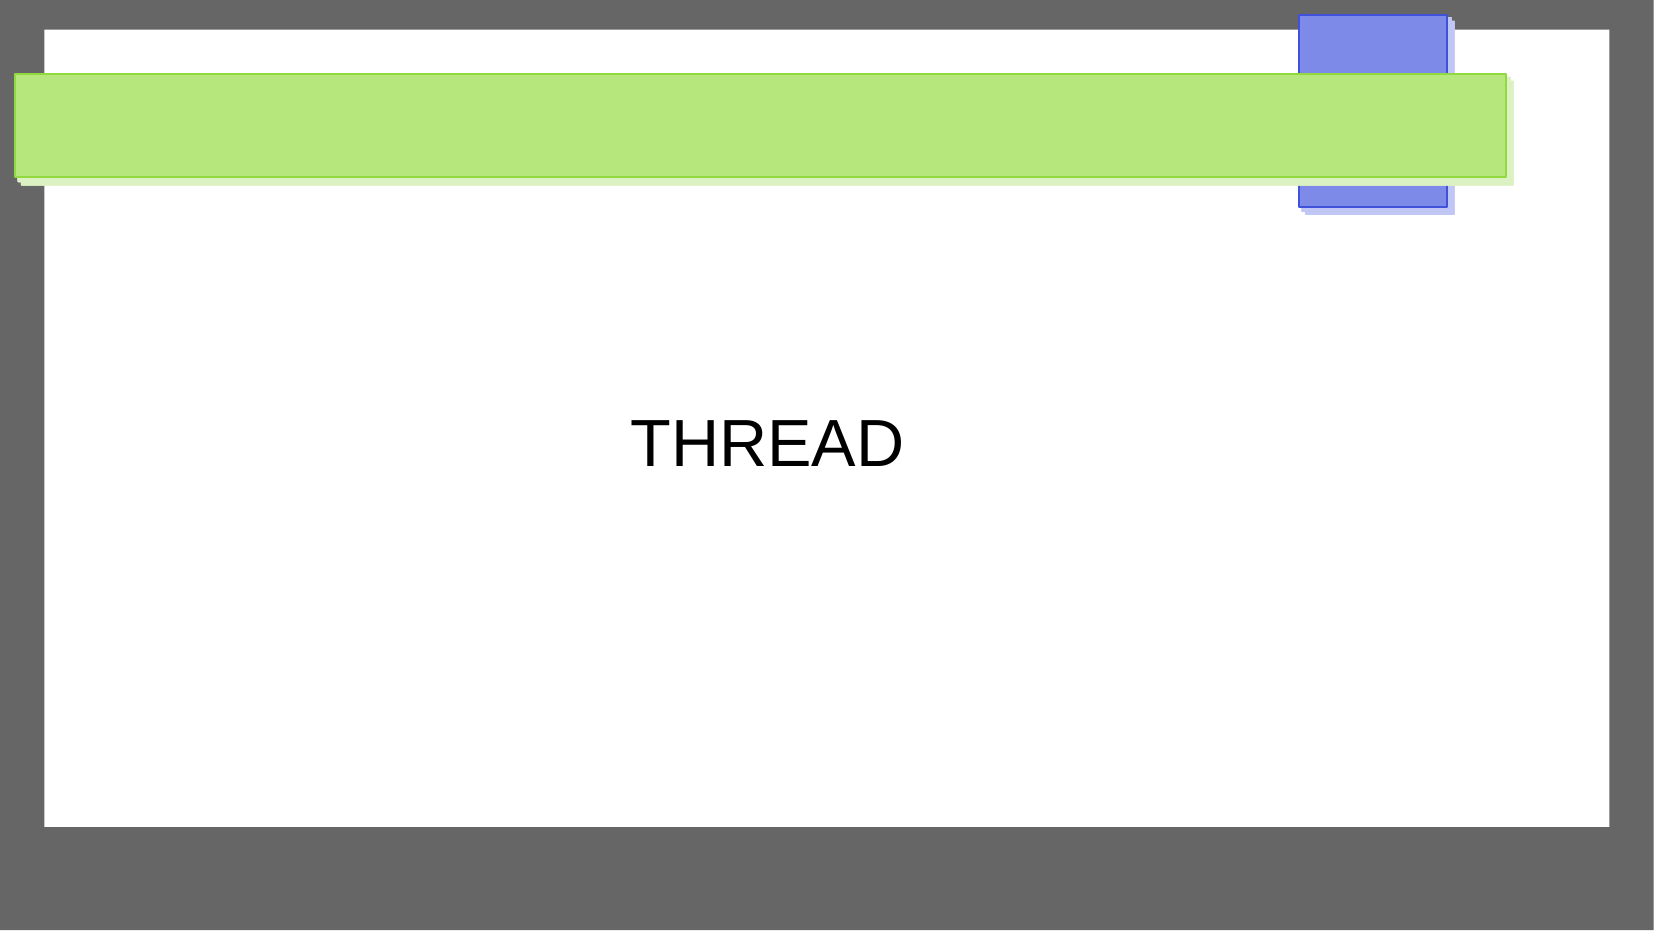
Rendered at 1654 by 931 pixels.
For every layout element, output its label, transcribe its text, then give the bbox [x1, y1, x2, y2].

subtitle THREAD [29, 147, 1506, 739]
